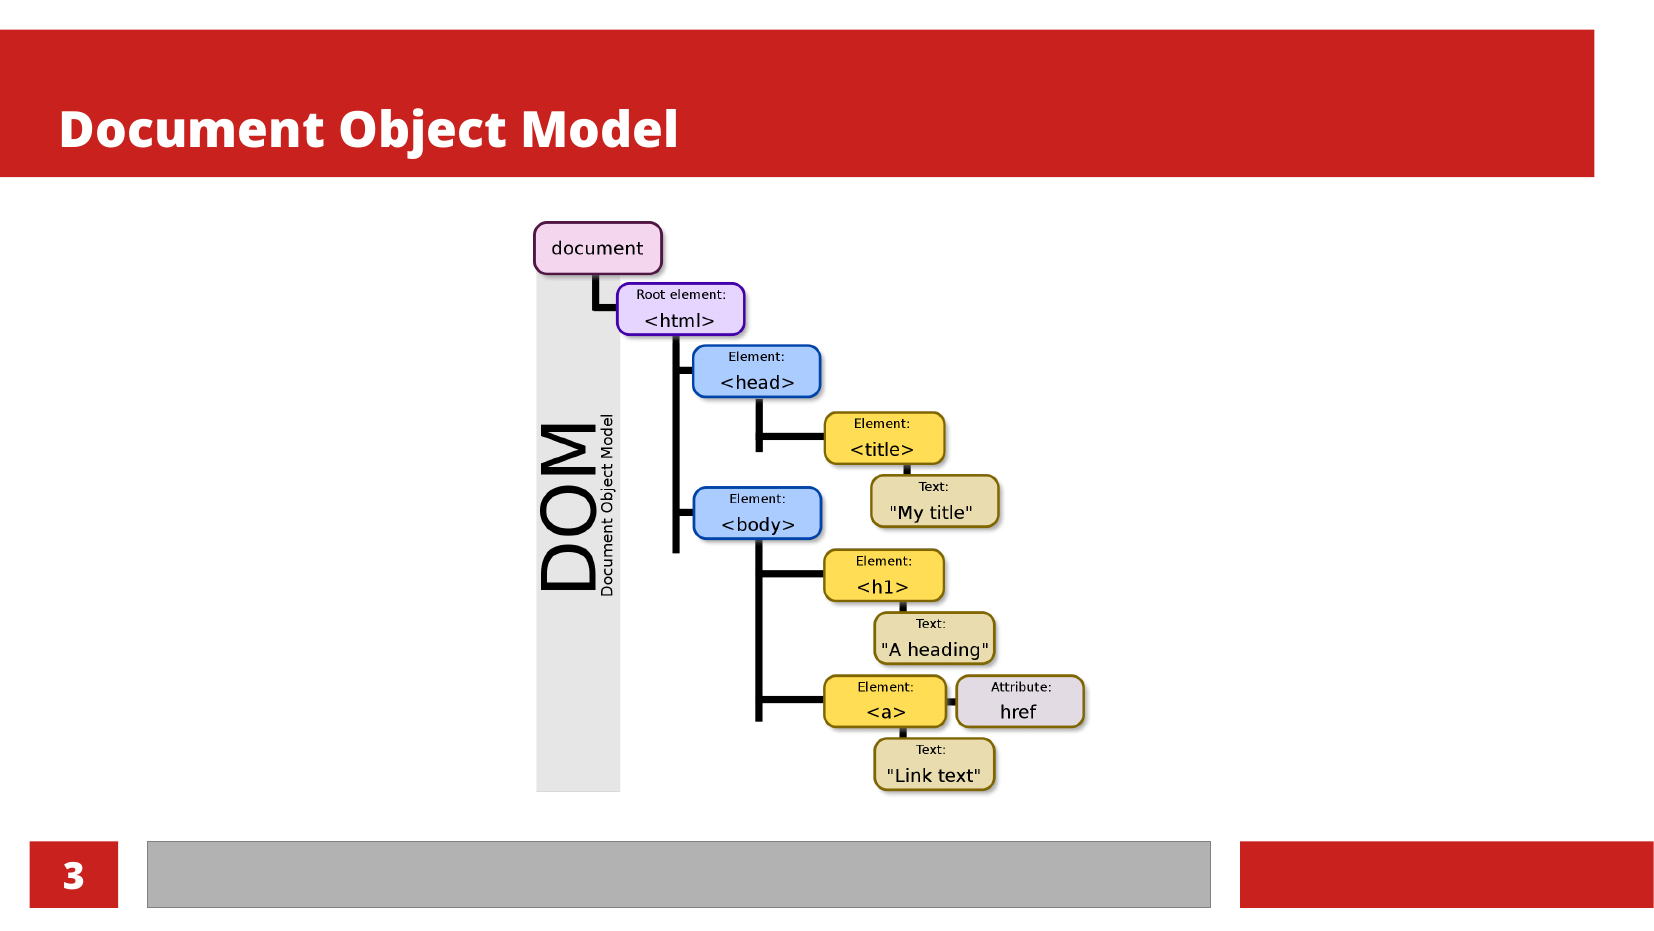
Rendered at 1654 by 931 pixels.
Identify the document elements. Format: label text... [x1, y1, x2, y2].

picture [533, 221, 1091, 798]
title Document Object Model [59, 44, 1595, 163]
